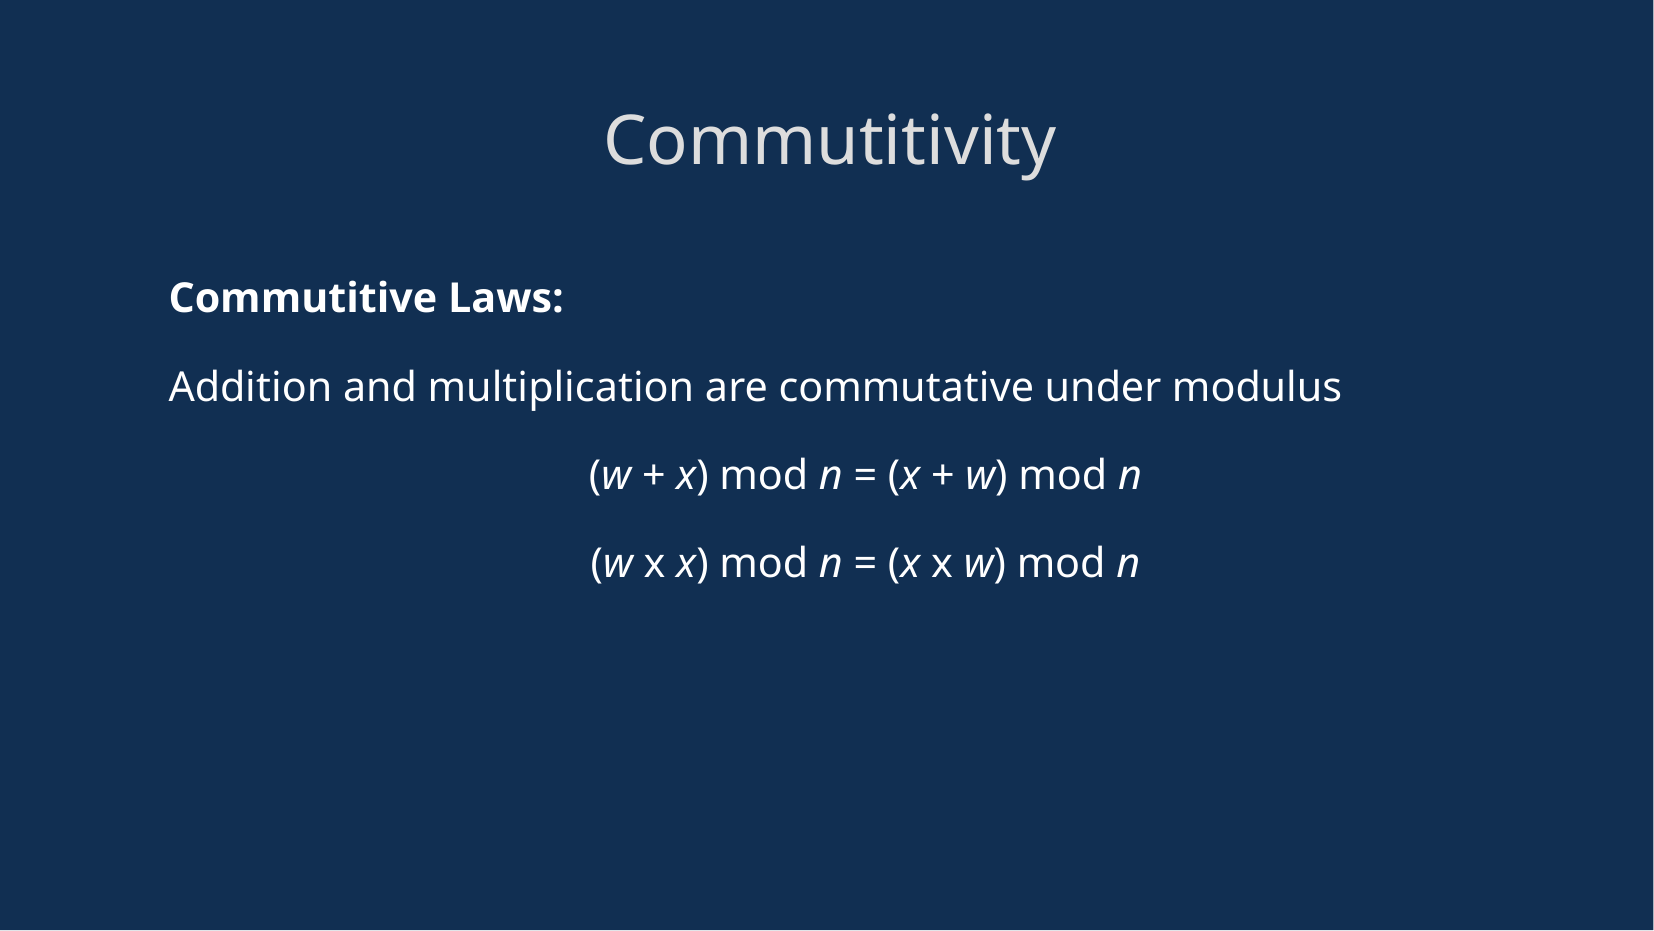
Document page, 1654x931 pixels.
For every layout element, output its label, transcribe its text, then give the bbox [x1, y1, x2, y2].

list Commutitive Laws: Addition and multiplication are commutative under modulus (w + x) mod n = (x + w) mod n (w x x) mod n = (x x w) mod n [97, 268, 1563, 806]
title Commutitivity [97, 56, 1563, 220]
